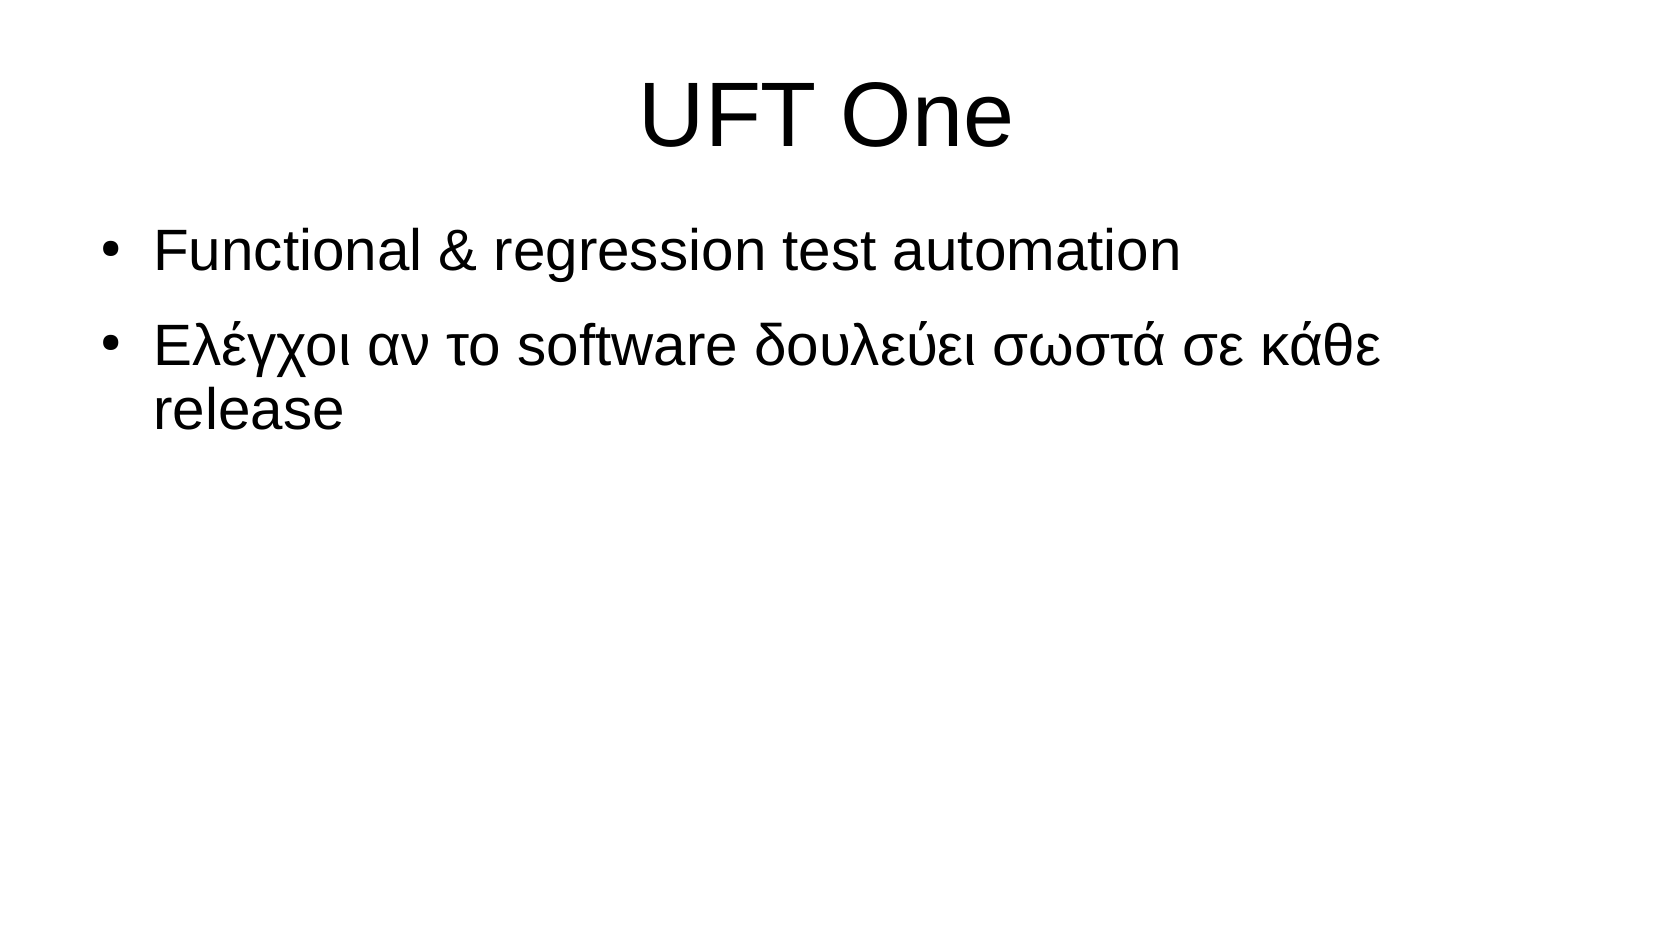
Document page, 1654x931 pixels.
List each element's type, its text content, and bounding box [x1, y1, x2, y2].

title UFT One [82, 37, 1571, 193]
list Functional & regression test automation Ελέγχοι αν το software δουλεύει σωστά σε κάθε release [82, 217, 1571, 758]
